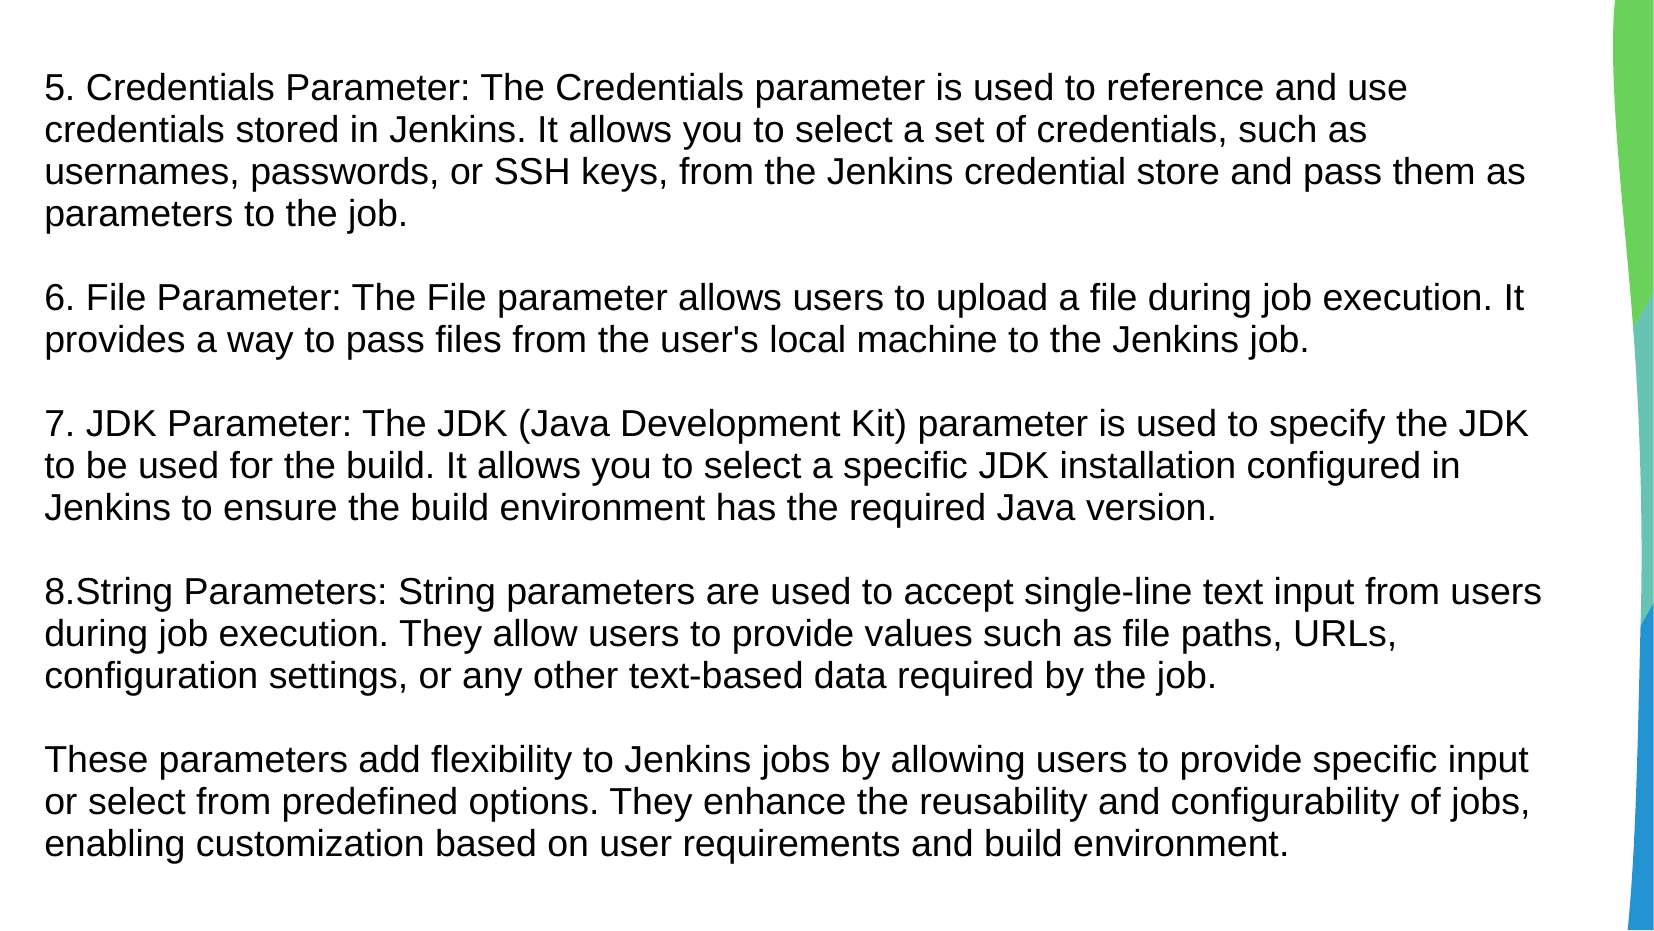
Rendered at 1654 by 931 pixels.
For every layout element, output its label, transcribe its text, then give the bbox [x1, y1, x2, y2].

text_box 5. Credentials Parameter: The Credentials parameter is used to reference and use credentials stored in Jenkins. It allows you to select a set of credentials, such as usernames, passwords, or SSH keys, from the Jenkins credential store and pass them as parameters to the job. 6. File Parameter: The File parameter allows users to upload a file during job execution. It provides a way to pass files from the user's local machine to the Jenkins job. 7. JDK Parameter: The JDK (Java Development Kit) parameter is used to specify the JDK to be used for the build. It allows you to select a specific JDK installation configured in Jenkins to ensure the build environment has the required Java version. 8.String Parameters: String parameters are used to accept single-line text input from users during job execution. They allow users to provide values such as file paths, URLs, configuration settings, or any other text-based data required by the job. These parameters add flexibility to Jenkins jobs by allowing users to provide specific input or select from predefined options. They enhance the reusability and configurability of jobs, enabling customization based on user requirements and build environment. [29, 59, 1565, 931]
